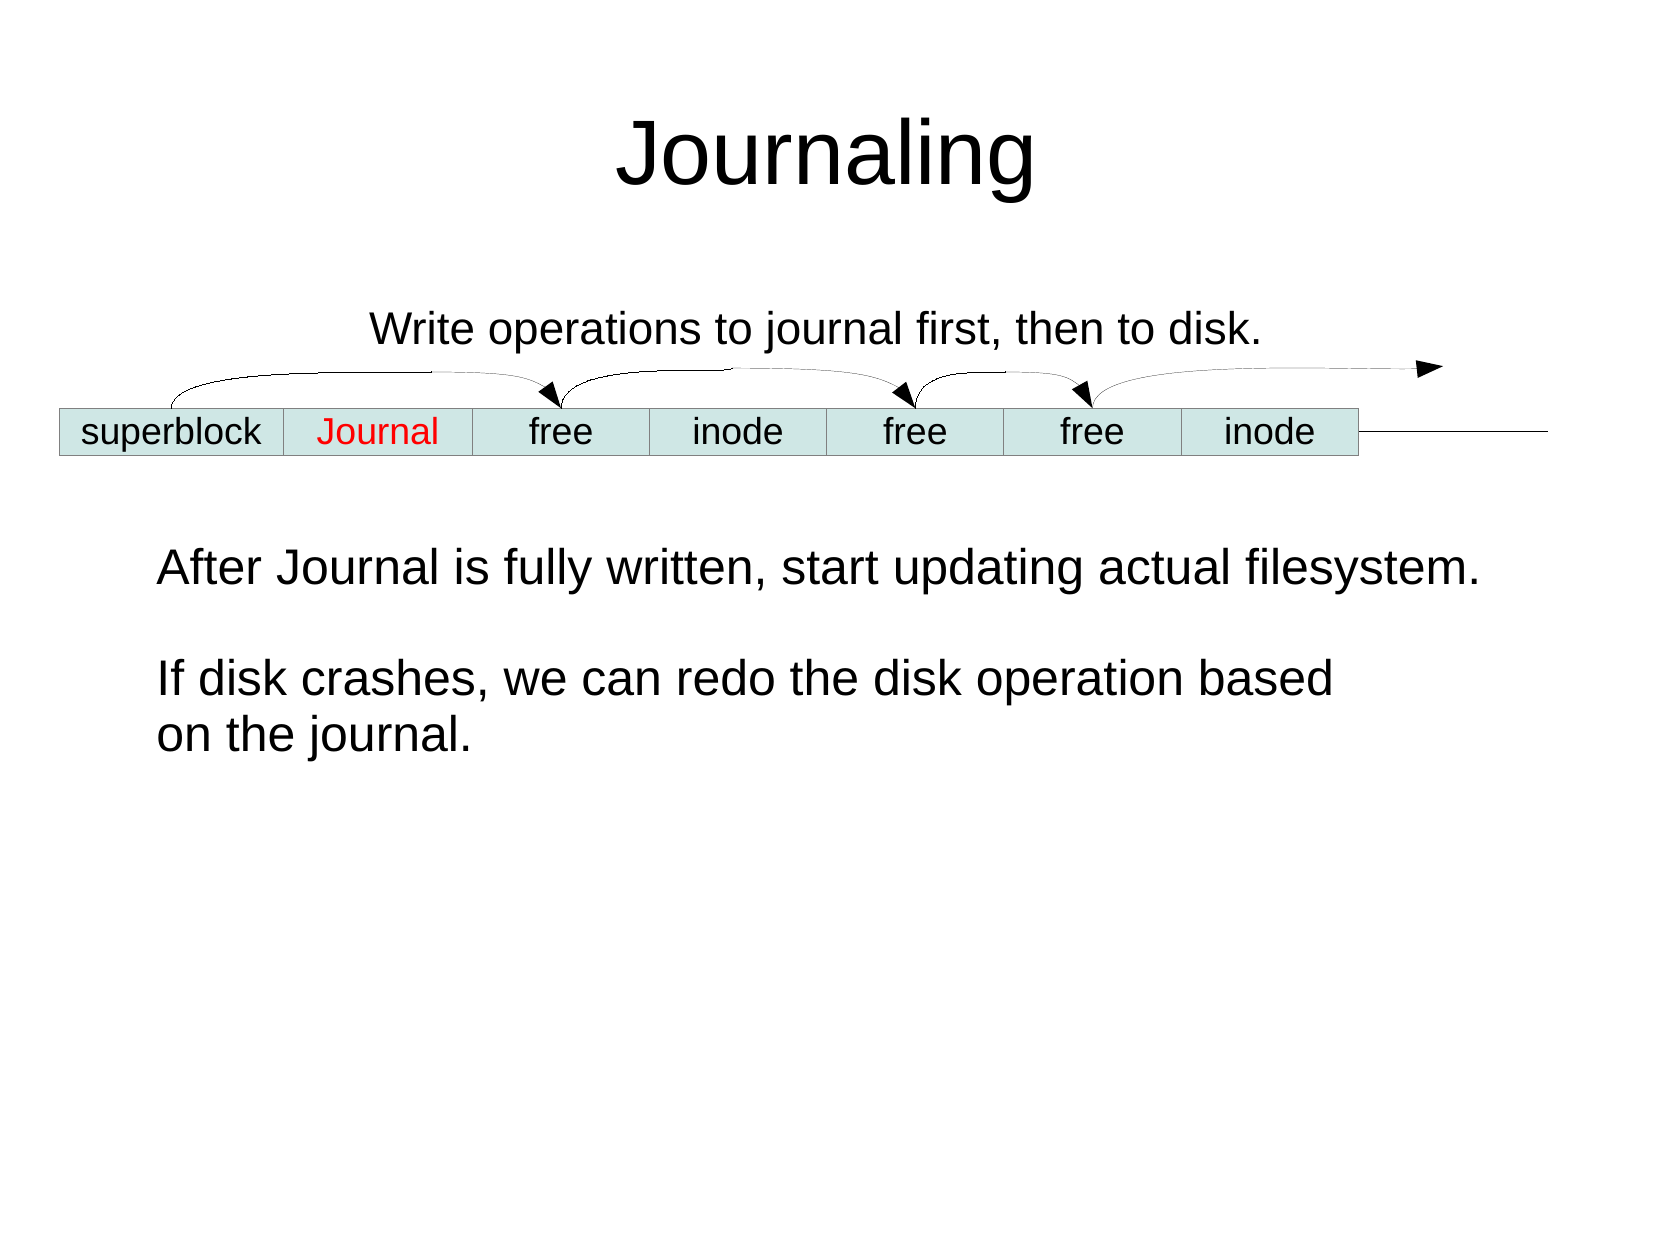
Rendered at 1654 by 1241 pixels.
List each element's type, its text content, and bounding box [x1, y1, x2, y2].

text_box inode [1181, 408, 1359, 456]
text_box Journal [283, 408, 472, 456]
text_box free [472, 408, 649, 456]
title Journaling [82, 49, 1571, 257]
text_box After Journal is fully written, start updating actual filesystem. If disk crashes, we can redo the disk operation based on the journal. [141, 531, 1516, 792]
text_box free [826, 408, 1003, 456]
text_box superblock [59, 408, 283, 456]
text_box inode [649, 408, 826, 456]
text_box Write operations to journal first, then to disk. [354, 295, 1335, 362]
text_box free [1003, 408, 1181, 456]
